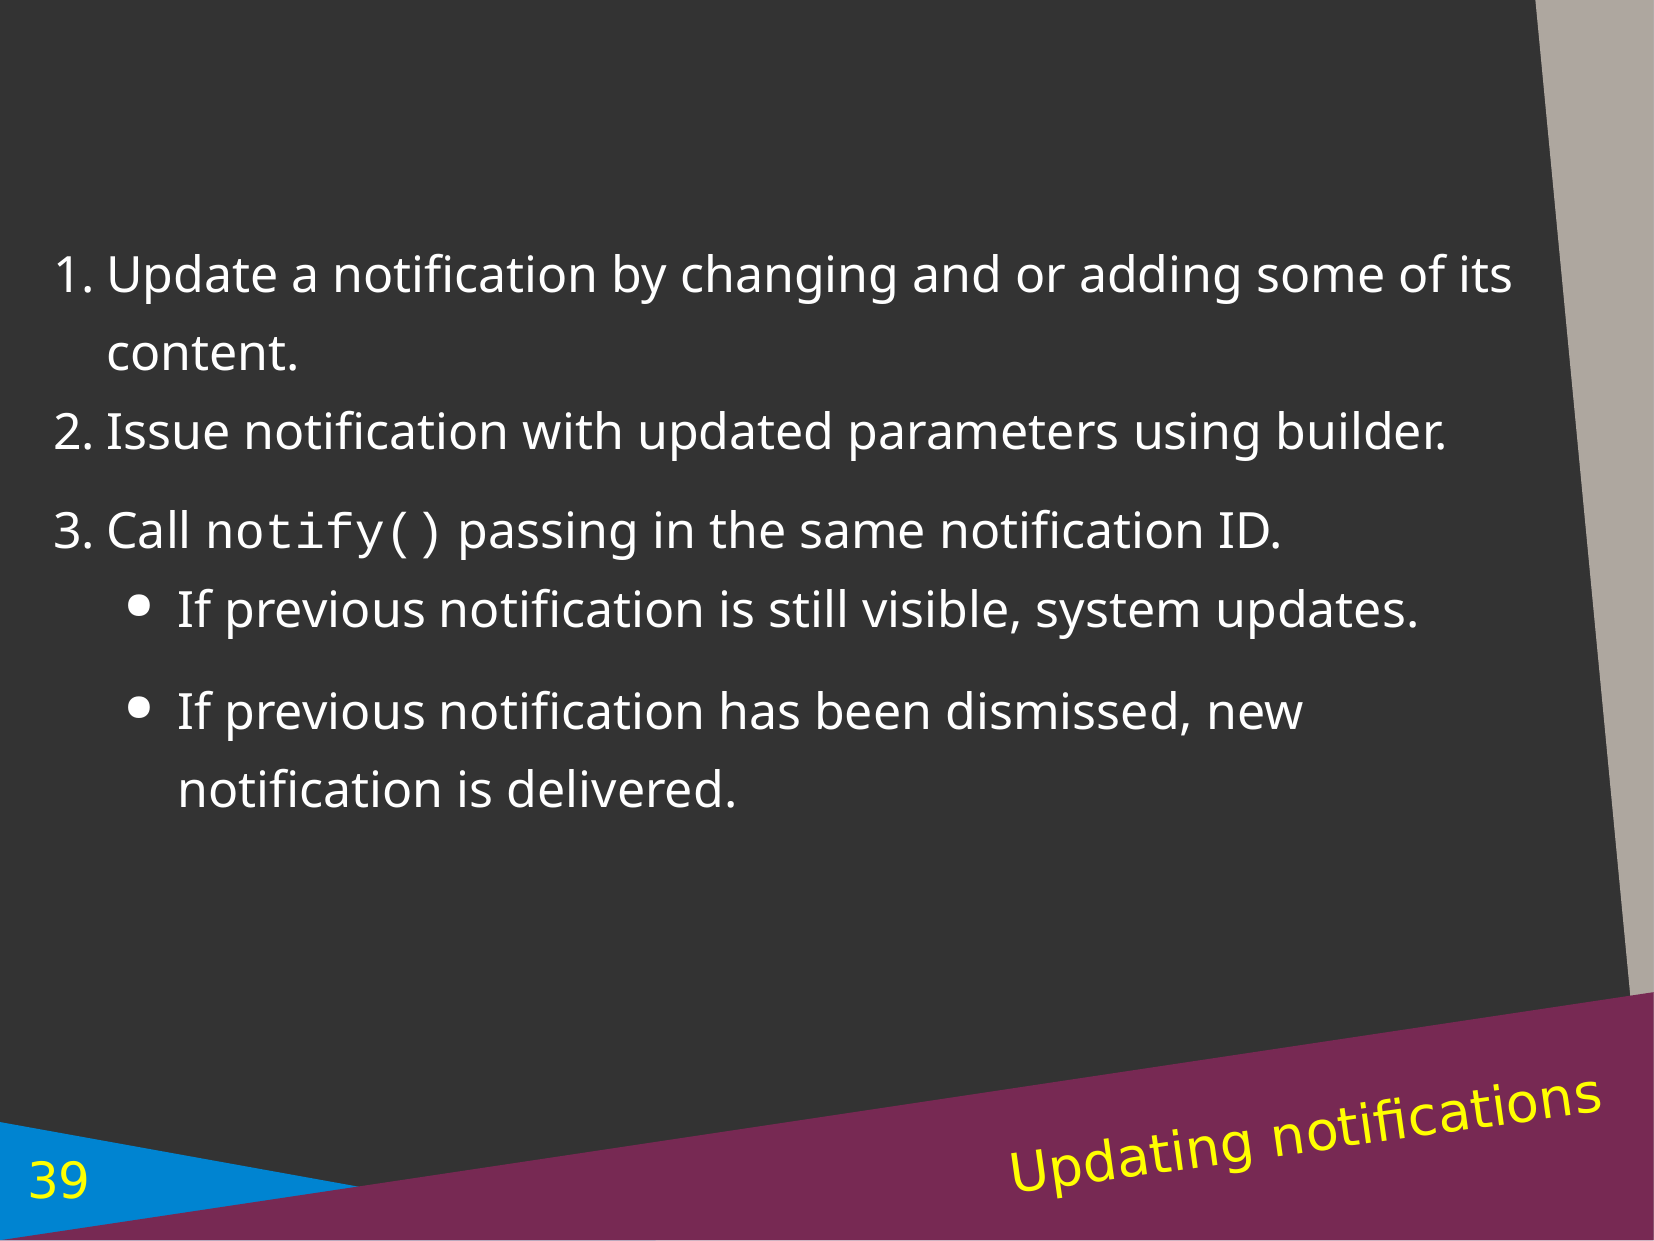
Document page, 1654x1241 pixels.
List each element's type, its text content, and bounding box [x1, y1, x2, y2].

list Update a notification by changing and or adding some of its content. Issue notification with updated parameters using builder. Call notify() passing in the same notification ID. If previous notification is still visible, system updates. If previous notification has been dismissed, new notification is delivered. [35, 59, 1524, 993]
title Updating notifications [956, 995, 1654, 1241]
